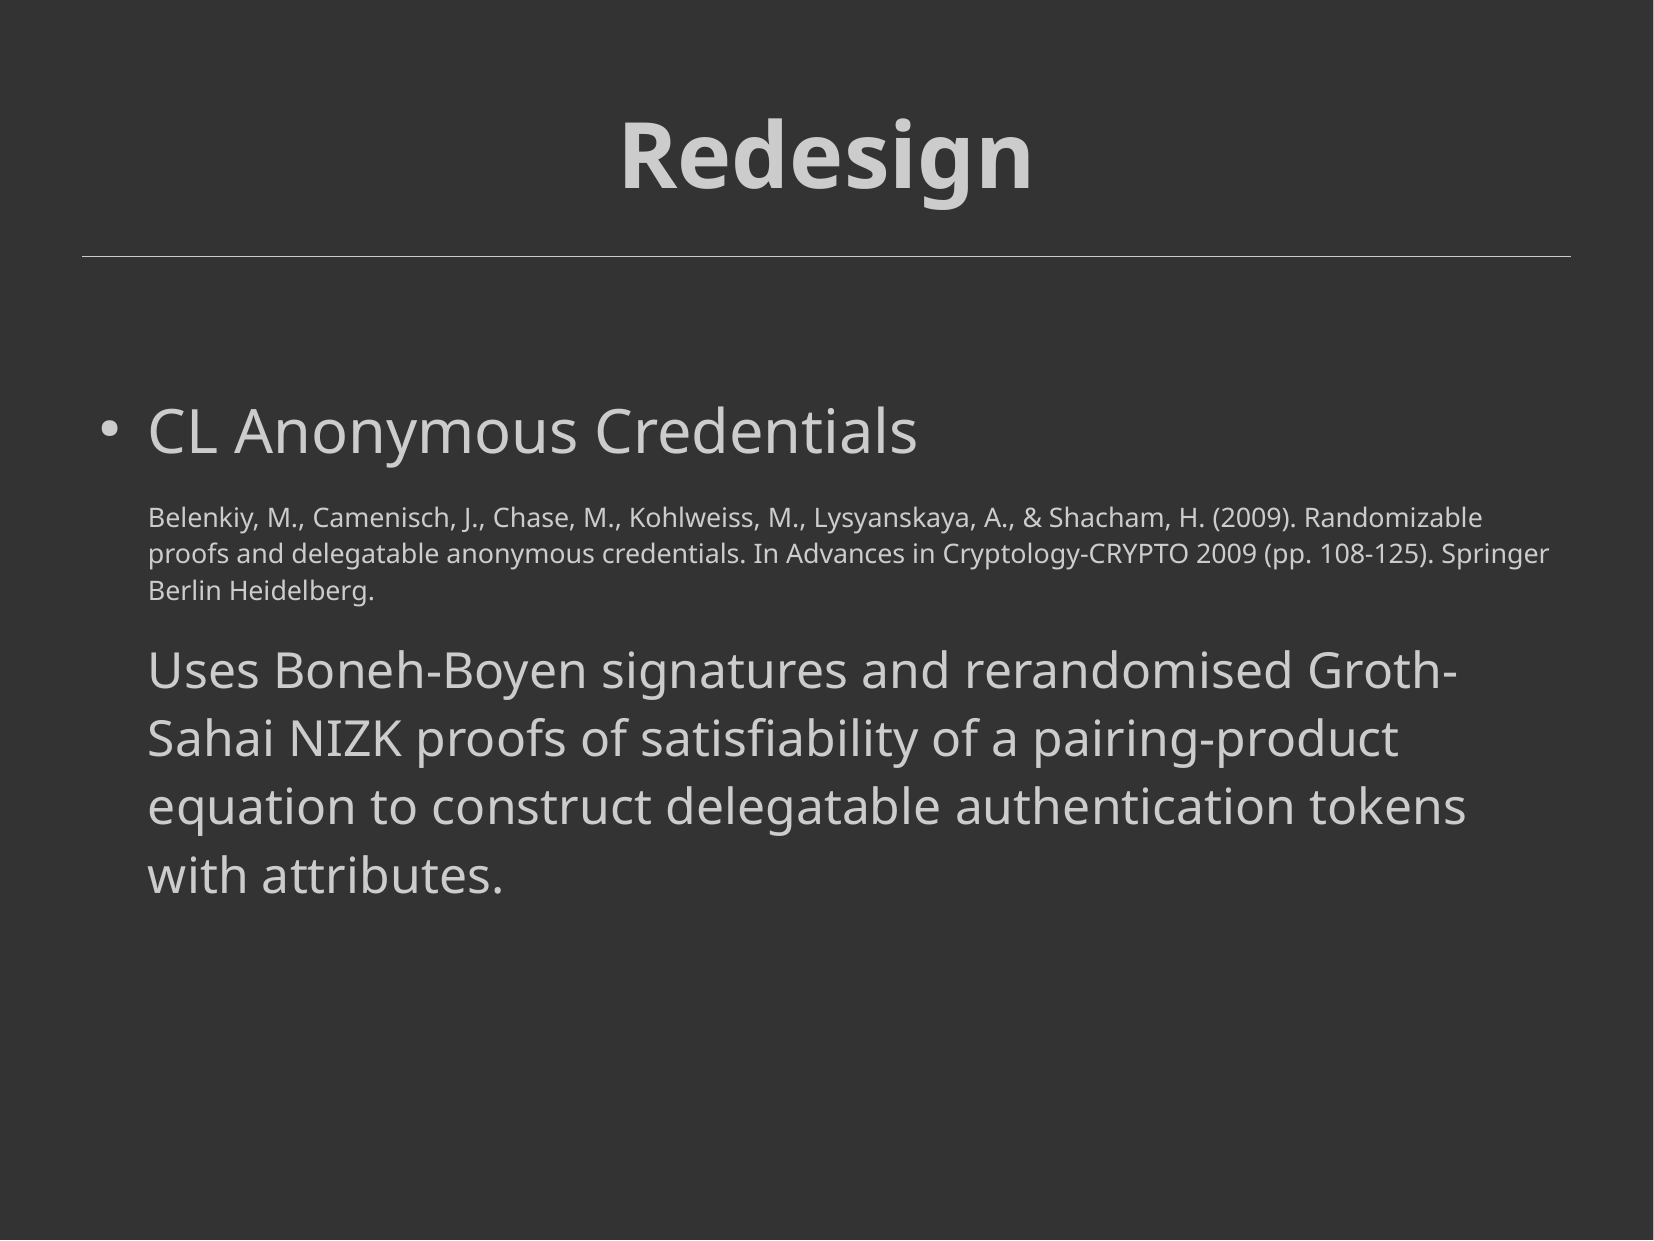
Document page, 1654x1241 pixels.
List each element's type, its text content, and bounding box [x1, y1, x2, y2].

list CL Anonymous Credentials Belenkiy, M., Camenisch, J., Chase, M., Kohlweiss, M., Lysyanskaya, A., & Shacham, H. (2009). Randomizable proofs and delegatable anonymous credentials. In Advances in Cryptology-CRYPTO 2009 (pp. 108-125). Springer Berlin Heidelberg. Uses Boneh-Boyen signatures and rerandomised Groth-Sahai NIZK proofs of satisfiability of a pairing-product equation to construct delegatable authentication tokens with attributes. [82, 388, 1571, 912]
title Redesign [82, 49, 1571, 257]
